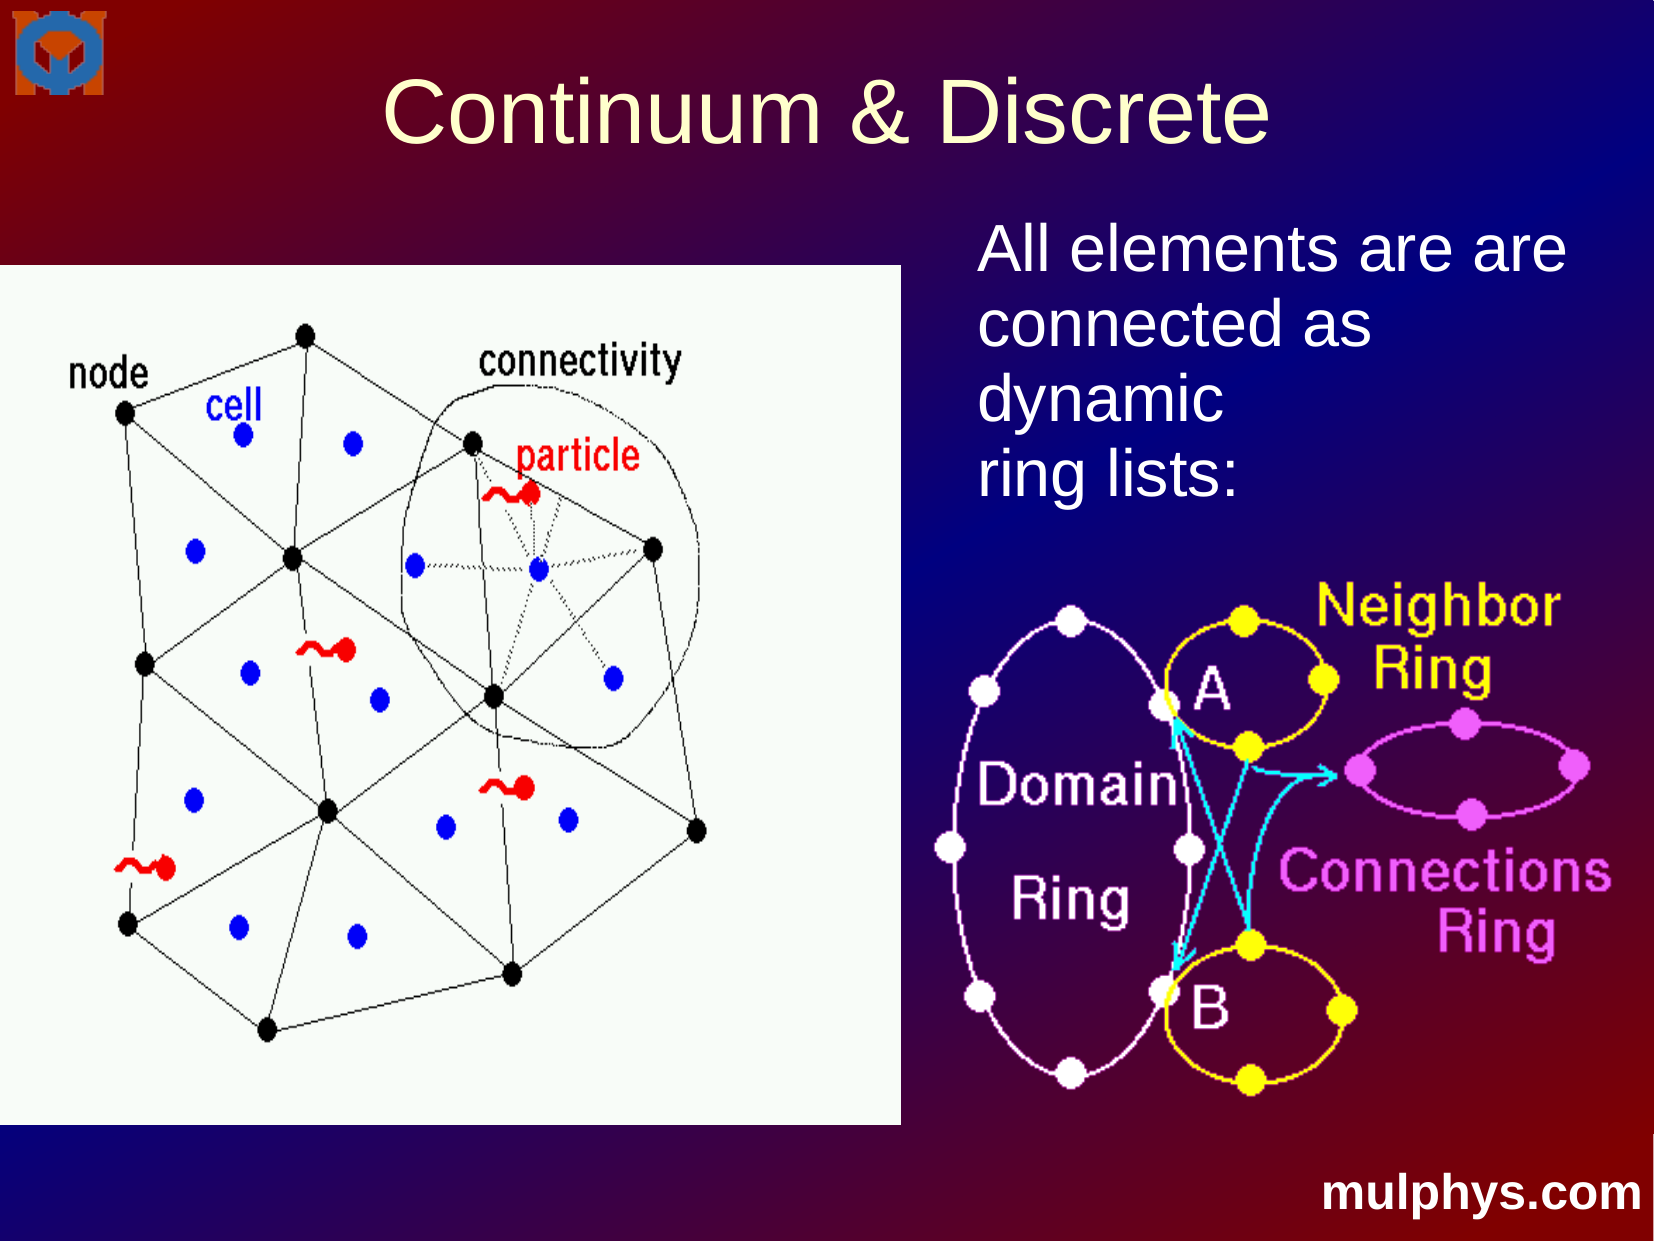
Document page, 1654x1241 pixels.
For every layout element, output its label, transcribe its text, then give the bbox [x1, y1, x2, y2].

picture [0, 265, 901, 1126]
picture [903, 566, 1632, 1125]
title Continuum & Discrete [121, 8, 1534, 216]
text_box mulphys.com [1320, 1164, 1644, 1230]
picture [11, 11, 110, 95]
text_box All elements are are connected as dynamic ring lists: [977, 211, 1638, 546]
